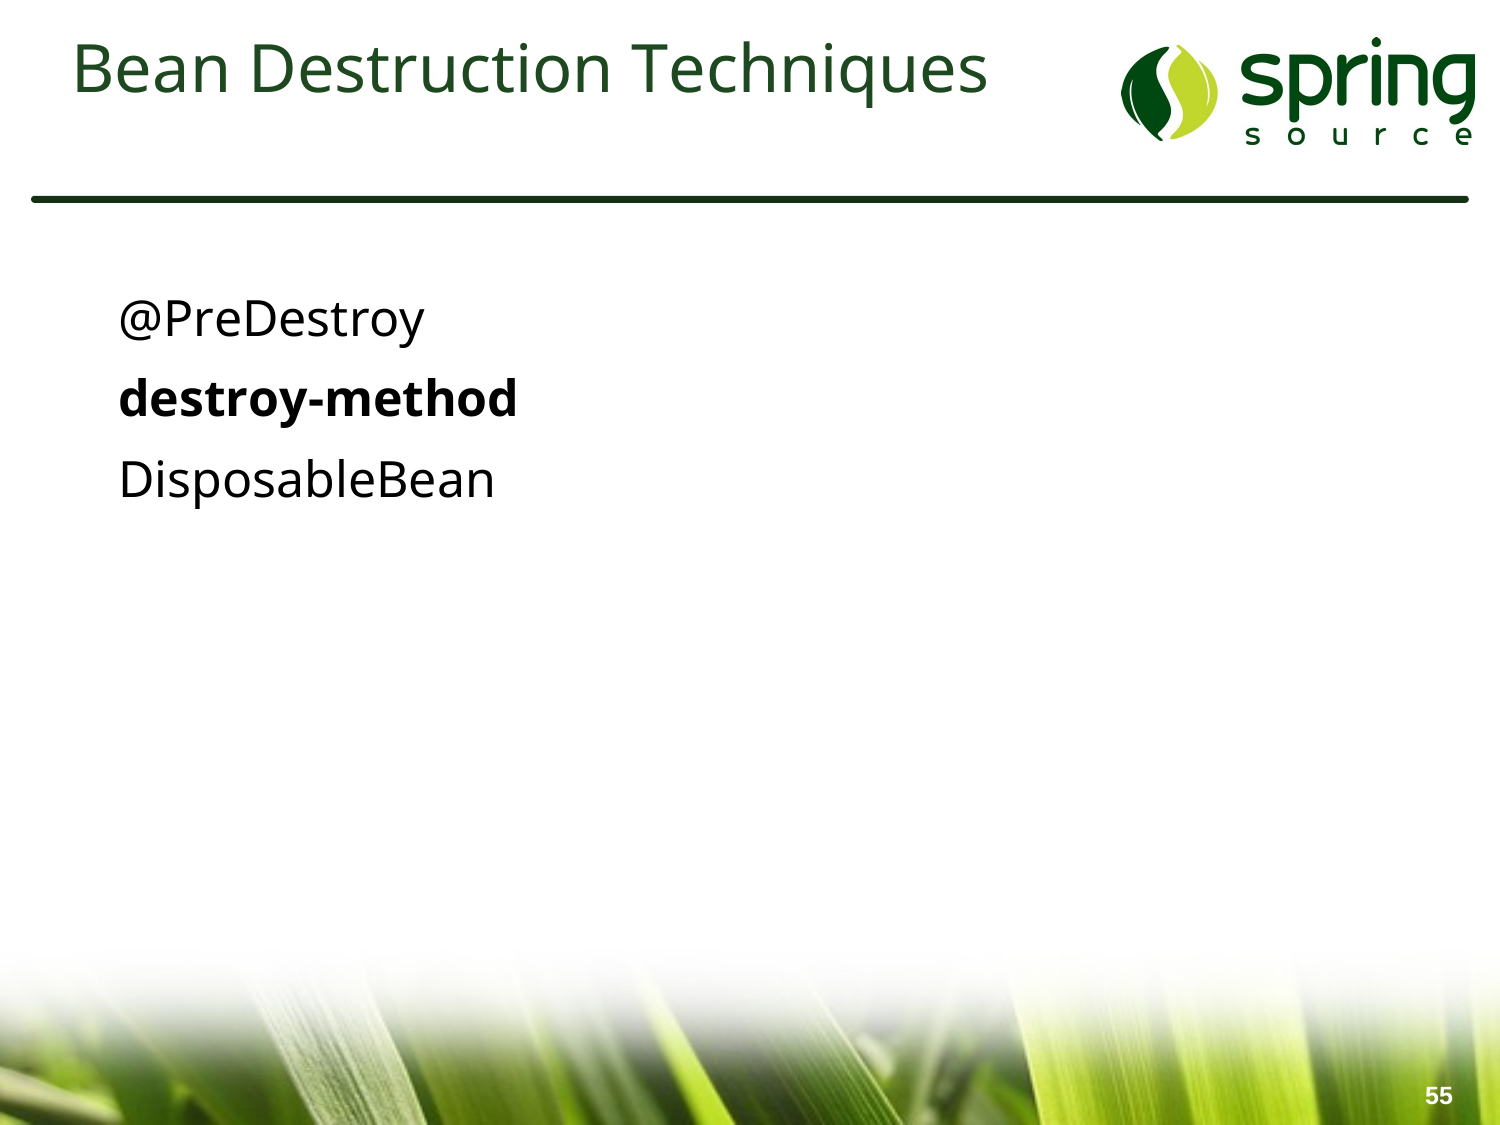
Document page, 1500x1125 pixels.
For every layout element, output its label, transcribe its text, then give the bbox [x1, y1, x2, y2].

list @PreDestroy destroy-method DisposableBean [103, 275, 1394, 938]
picture [0, 944, 1500, 1125]
title Bean Destruction Techniques [56, 13, 1089, 176]
picture [1121, 37, 1475, 145]
